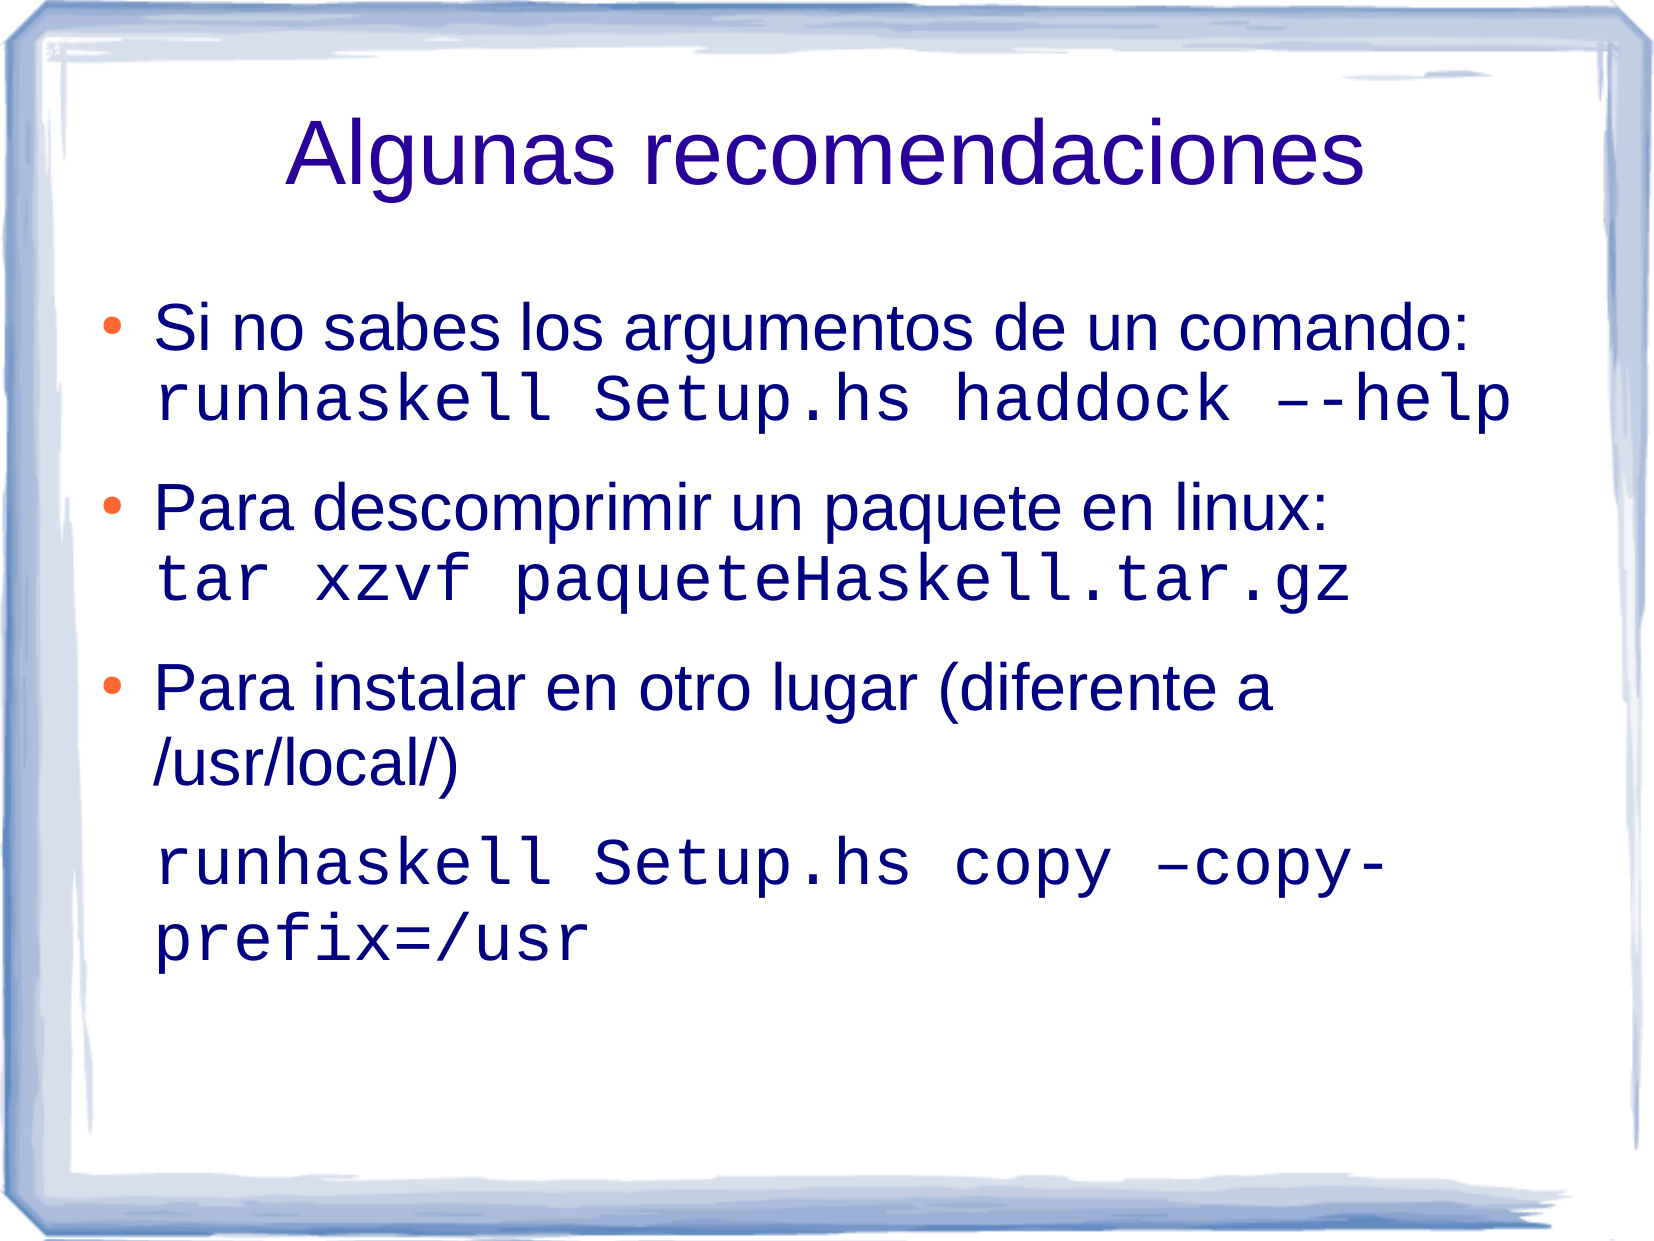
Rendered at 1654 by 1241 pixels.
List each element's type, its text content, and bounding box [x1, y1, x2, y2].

list Si no sabes los argumentos de un comando: runhaskell Setup.hs haddock –-help Para descomprimir un paquete en linux: tar xzvf paqueteHaskell.tar.gz Para instalar en otro lugar (diferente a /usr/local/) runhaskell Setup.hs copy –copy-prefix=/usr [82, 290, 1571, 1094]
picture [0, 0, 1654, 1241]
title Algunas recomendaciones [82, 49, 1571, 257]
